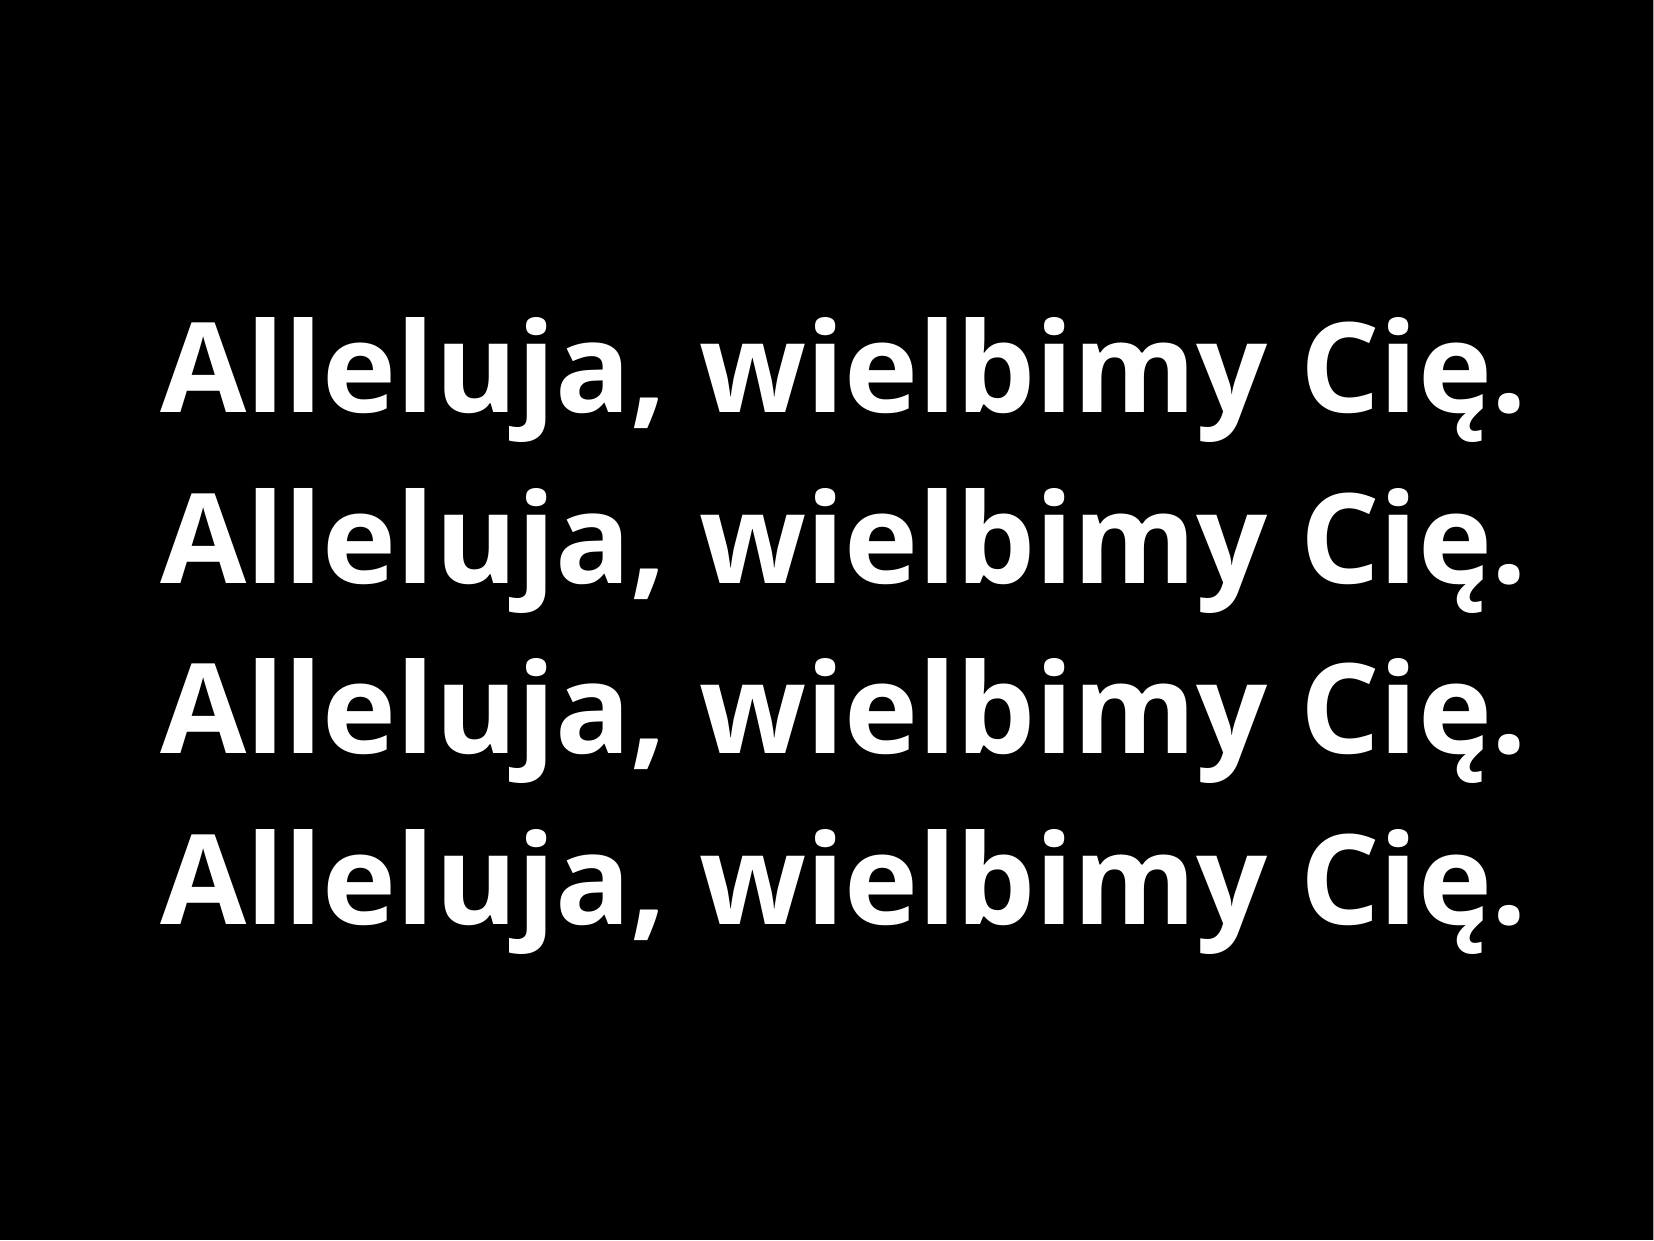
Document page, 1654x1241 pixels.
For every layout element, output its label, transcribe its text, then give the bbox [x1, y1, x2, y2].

subtitle Alleluja, wielbimy Cię. Alleluja, wielbimy Cię. Alleluja, wielbimy Cię. Alleluja, wielbimy Cię. [0, 0, 1654, 1241]
